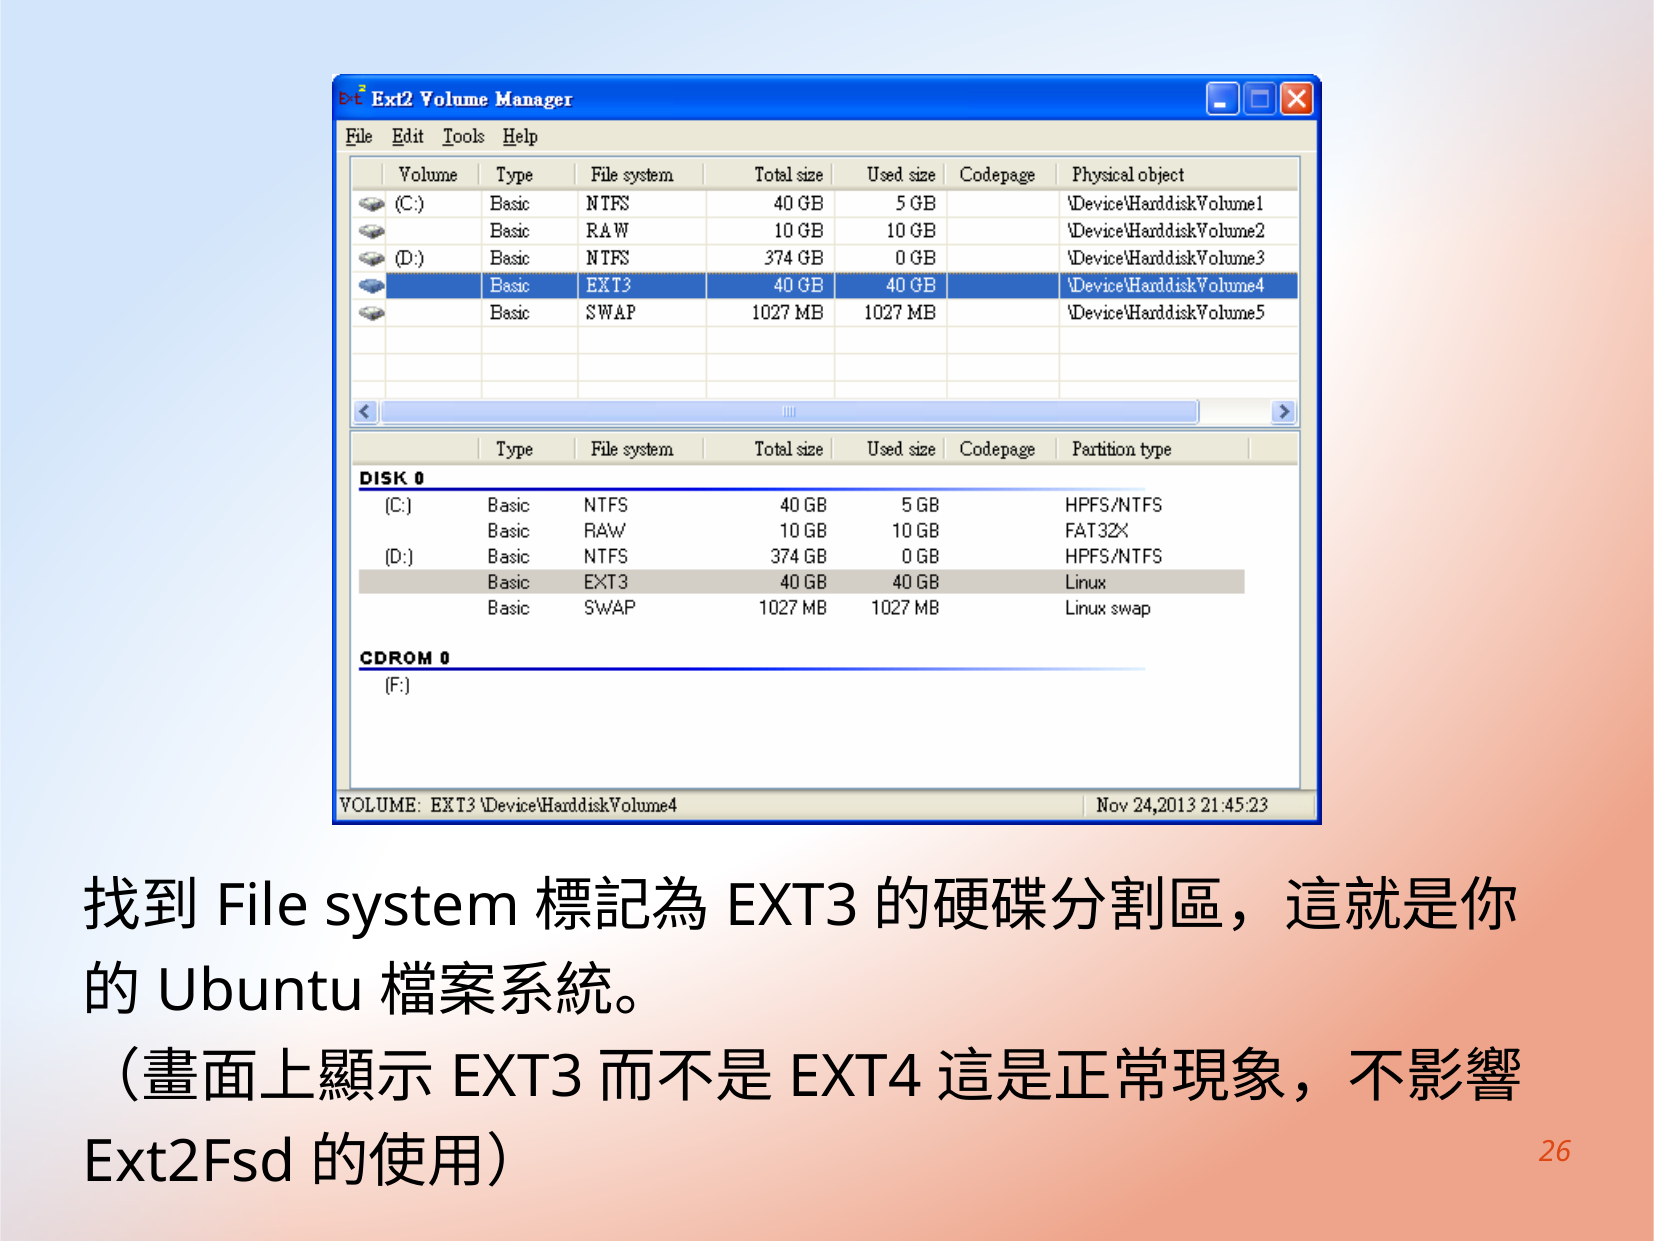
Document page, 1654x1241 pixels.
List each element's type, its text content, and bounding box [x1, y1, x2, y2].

picture [0, 0, 1654, 1241]
list 找到File system標記為EXT3的硬碟分割區，這就是你的Ubuntu檔案系統。 （畫面上顯示EXT3而不是EXT4這是正常現象，不影響Ext2Fsd的使用） [82, 857, 1571, 1201]
